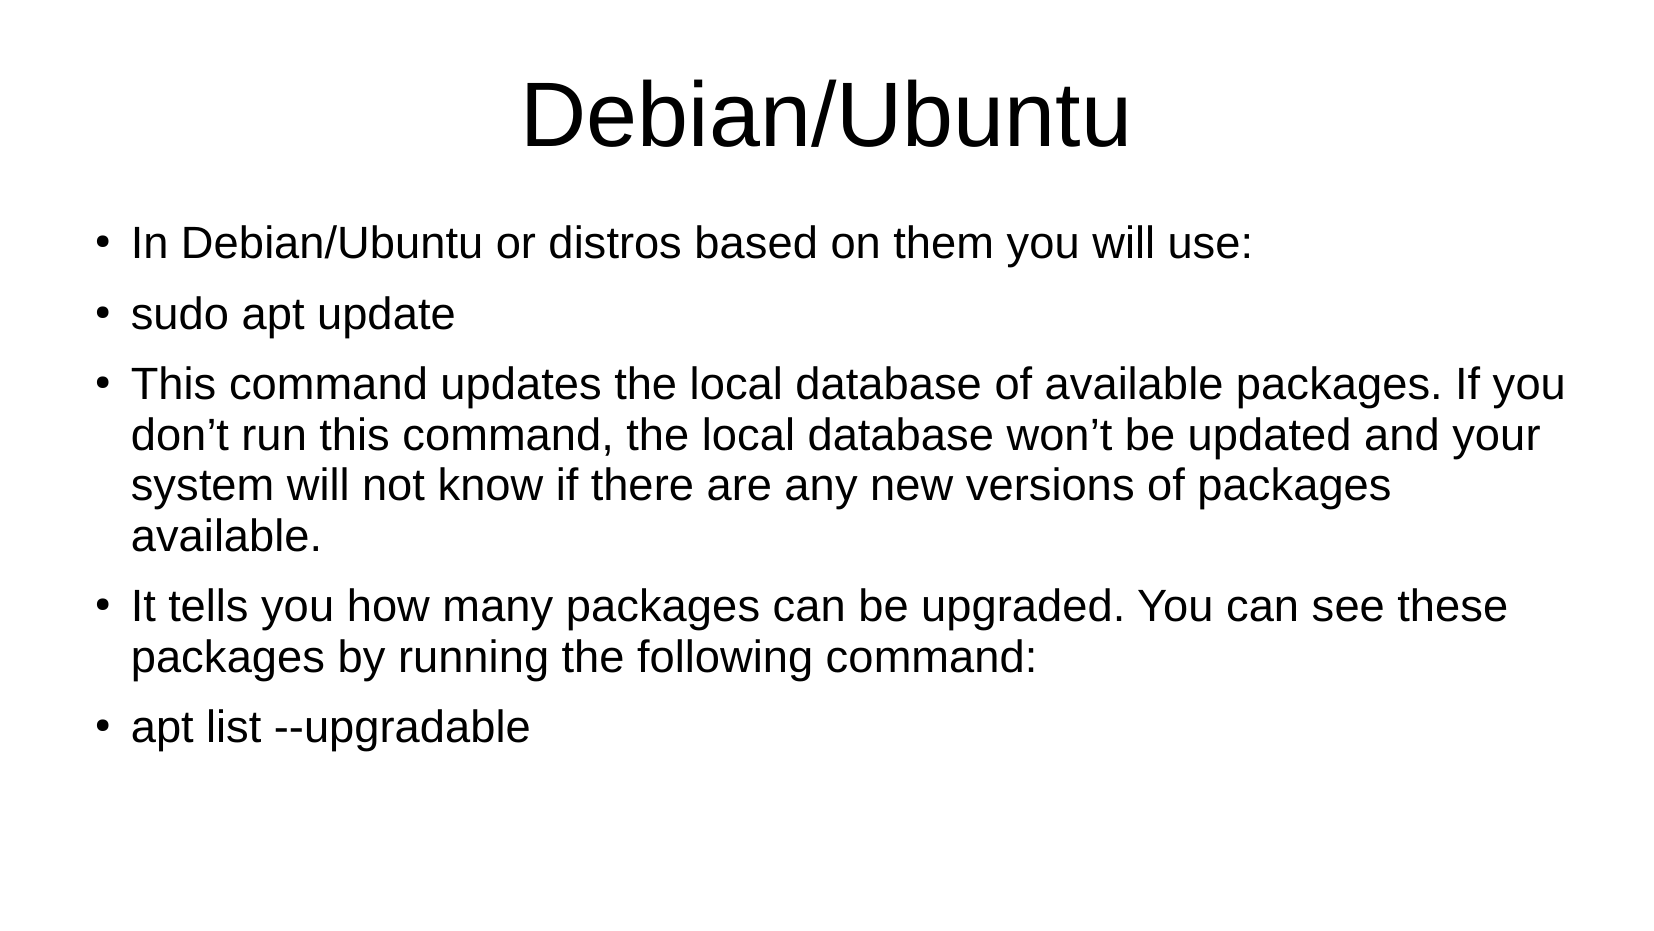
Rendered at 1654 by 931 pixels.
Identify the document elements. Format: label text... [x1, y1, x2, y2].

title Debian/Ubuntu [82, 37, 1571, 193]
list In Debian/Ubuntu or distros based on them you will use: sudo apt update This command updates the local database of available packages. If you don’t run this command, the local database won’t be updated and your system will not know if there are any new versions of packages available. It tells you how many packages can be upgraded. You can see these packages by running the following command: apt list --upgradable [82, 217, 1571, 758]
